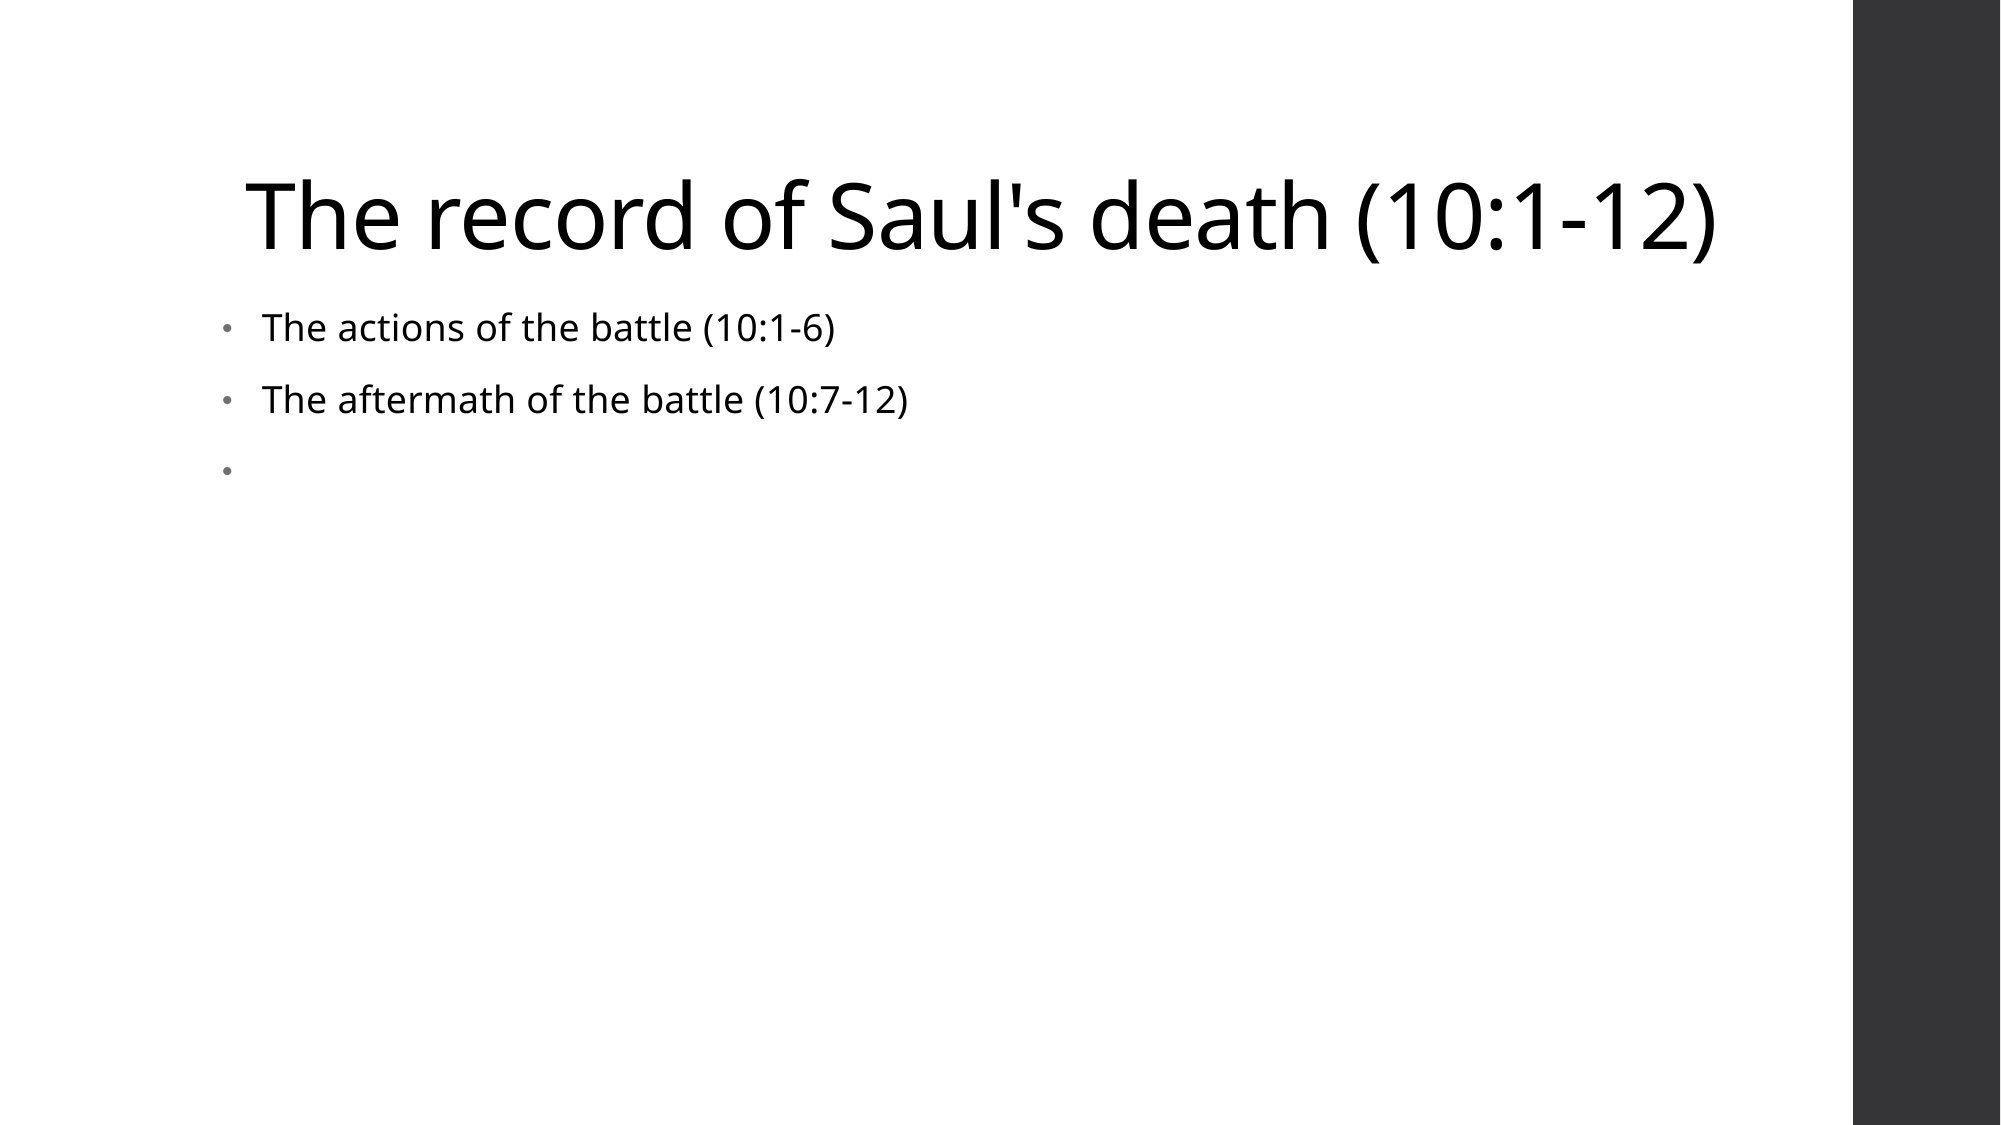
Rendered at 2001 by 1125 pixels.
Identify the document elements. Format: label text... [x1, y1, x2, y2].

title The record of Saul's death (10:1-12) [206, 60, 1797, 278]
list The actions of the battle (10:1-6) The aftermath of the battle (10:7-12) [206, 299, 1617, 1014]
